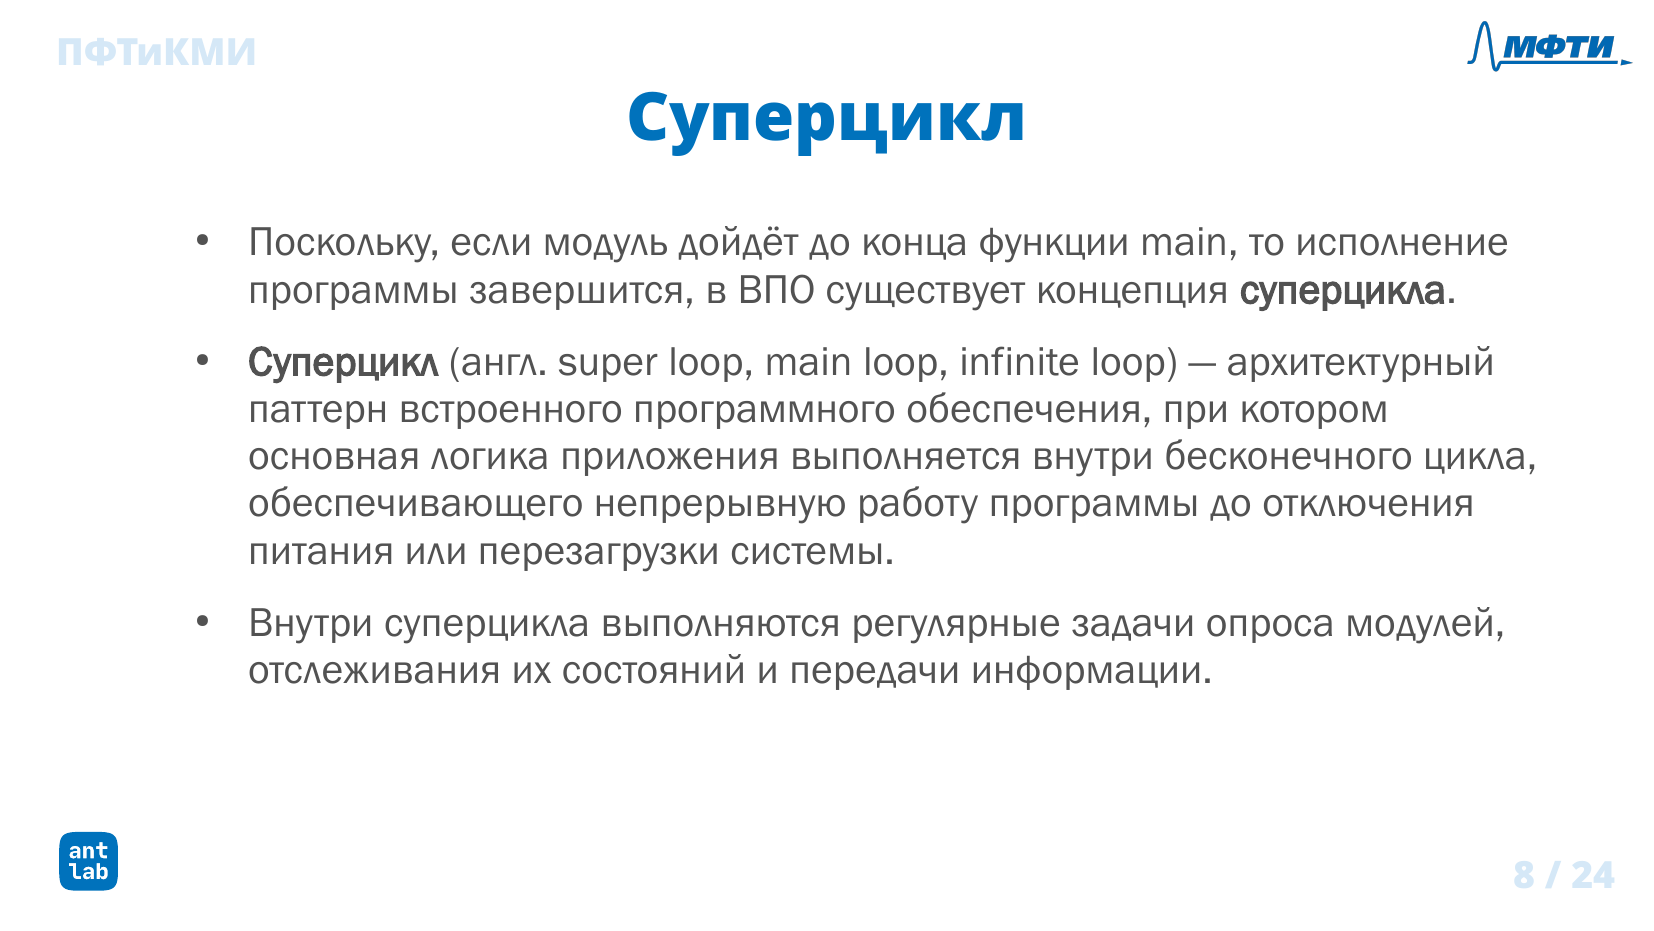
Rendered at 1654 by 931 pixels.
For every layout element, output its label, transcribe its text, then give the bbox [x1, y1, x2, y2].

title Суперцикл [82, 20, 1571, 209]
list Поскольку, если модуль дойдёт до конца функции main, то исполнение программы завершится, в ВПО существует концепция суперцикла. Суперцикл (англ. super loop, main loop, infinite loop) — архитектурный паттерн встроенного программного обеспечения, при котором основная логика приложения выполняется внутри бесконечного цикла, обеспечивающего непрерывную работу программы до отключения питания или перезагрузки системы. Внутри суперцикла выполняются регулярные задачи опроса модулей, отслеживания их состояний и передачи информации. [177, 217, 1571, 758]
picture [1446, 0, 1654, 93]
